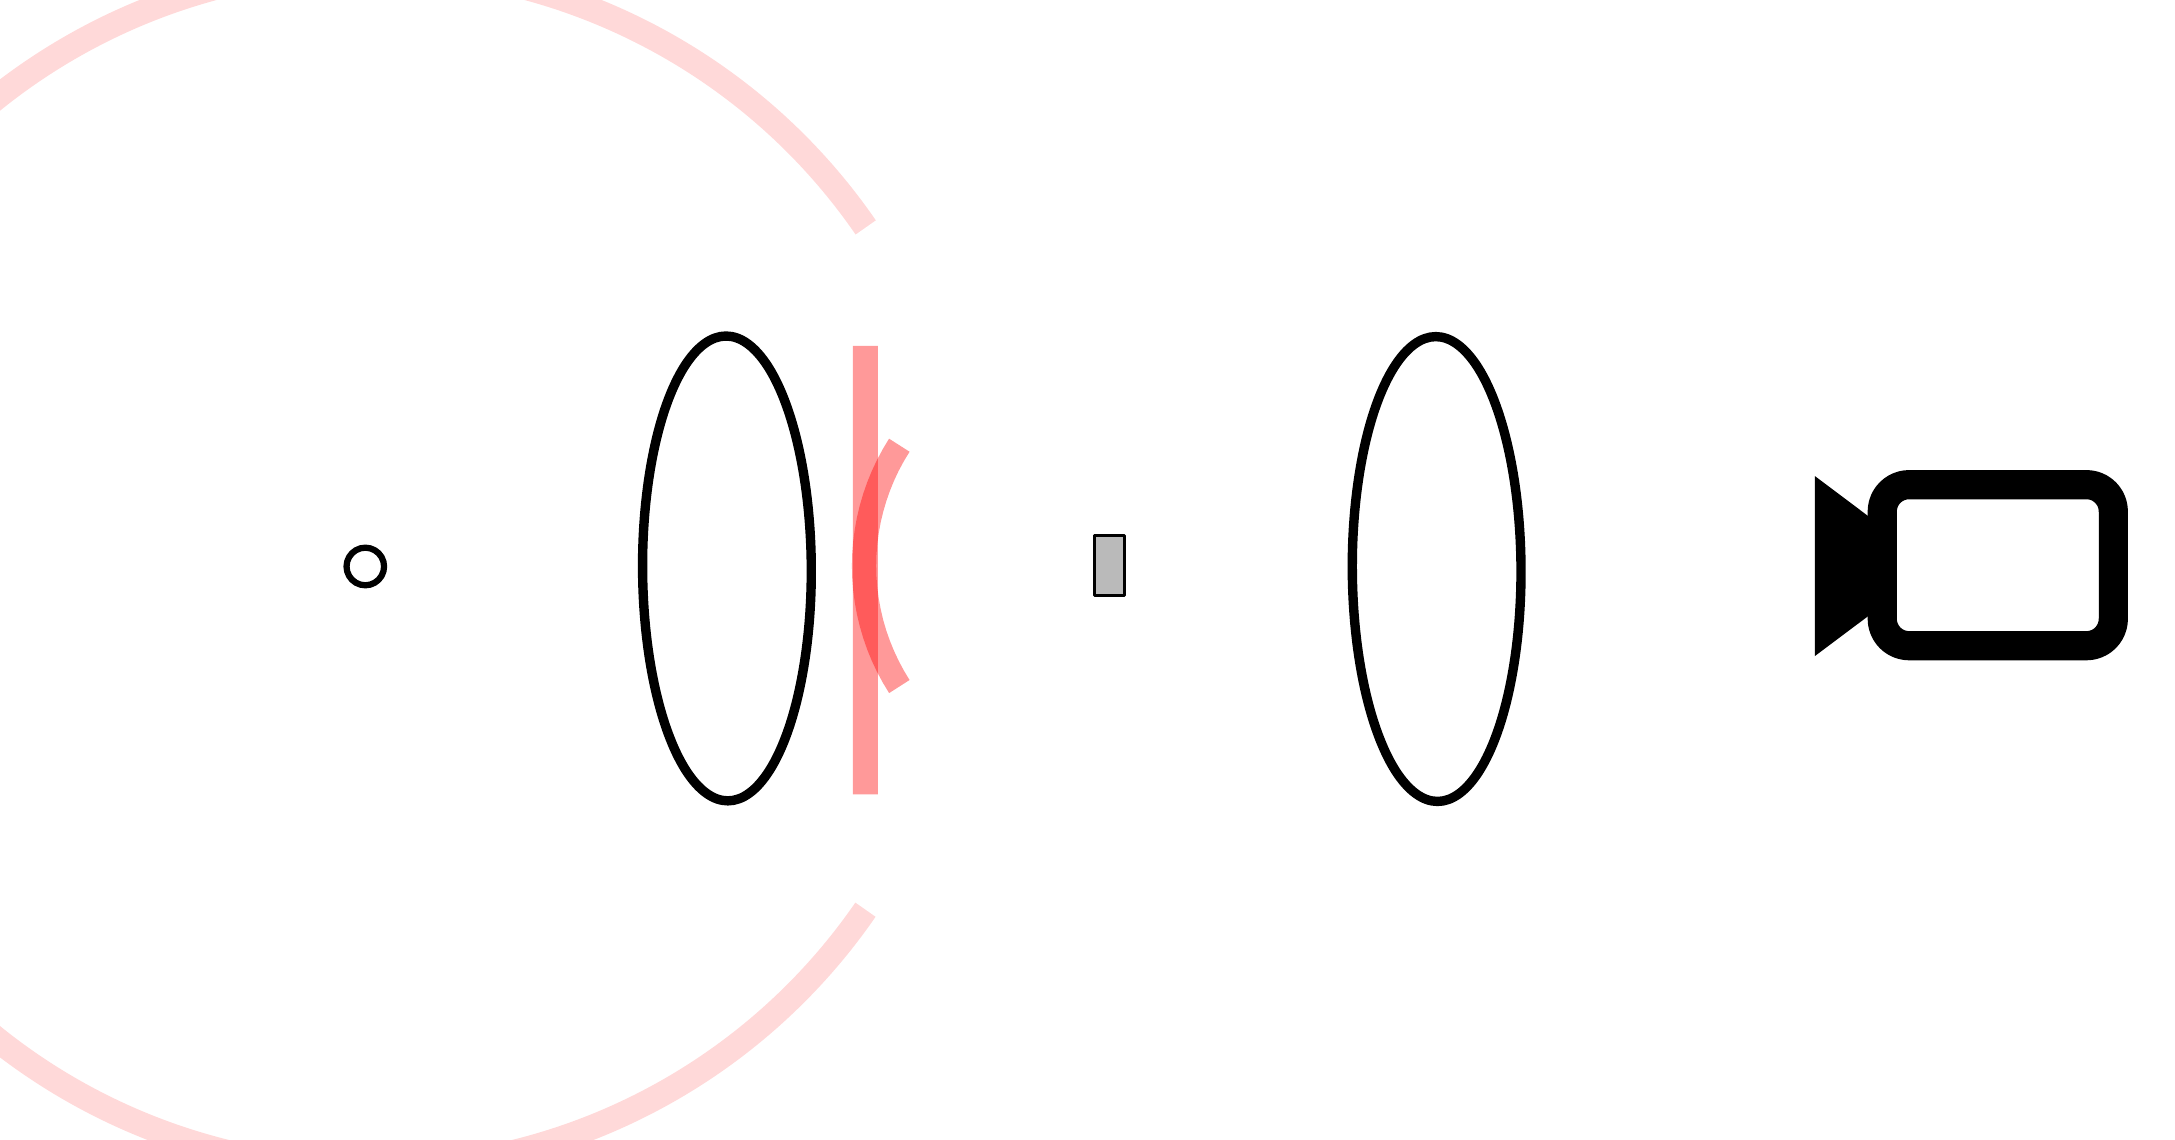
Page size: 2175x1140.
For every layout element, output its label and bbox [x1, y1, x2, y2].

text_box [1882, 484, 2114, 646]
text_box [1814, 476, 1875, 657]
text_box [0, 0, 217, 111]
text_box [511, 0, 1747, 1140]
text_box [0, 1026, 230, 1140]
